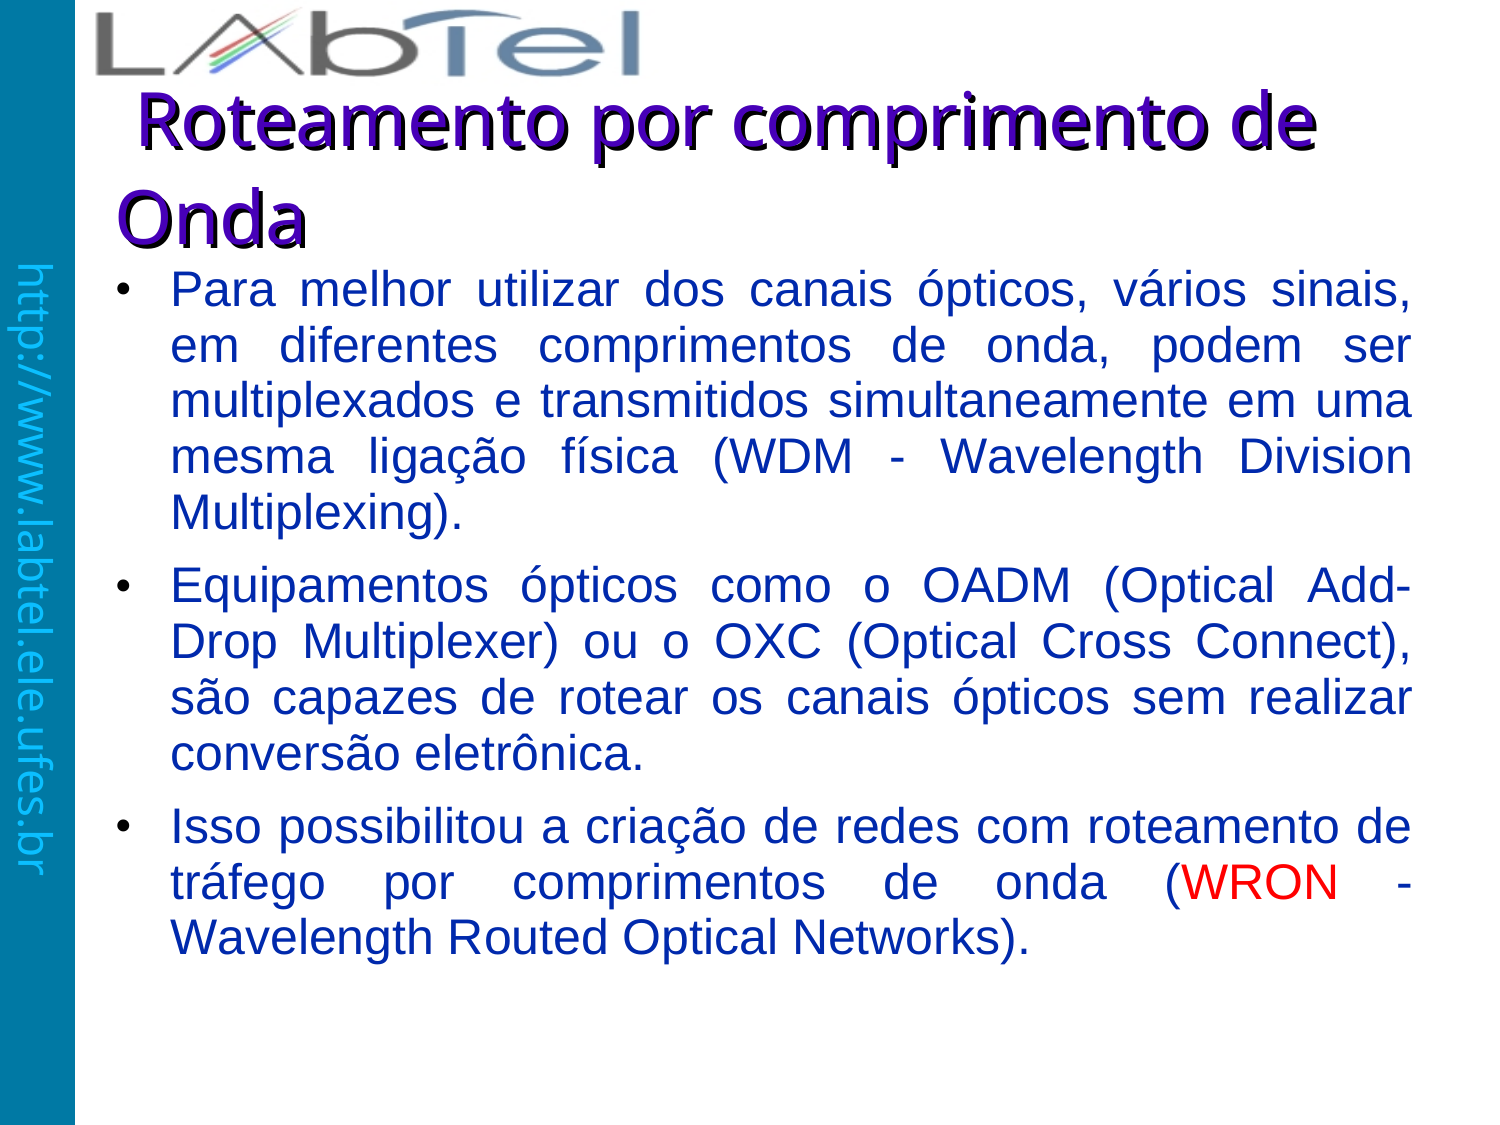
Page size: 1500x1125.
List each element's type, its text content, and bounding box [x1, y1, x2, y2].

title Roteamento por comprimento de Onda [99, 65, 1461, 264]
list Para melhor utilizar dos canais ópticos, vários sinais, em diferentes comprimentos de onda, podem ser multiplexados e transmitidos simultaneamente em uma mesma ligação física (WDM - Wavelength Division Multiplexing). Equipamentos ópticos como o OADM (Optical Add-Drop Multiplexer) ou o OXC (Optical Cross Connect), são capazes de rotear os canais ópticos sem realizar conversão eletrônica. Isso possibilitou a criação de redes com roteamento de tráfego por comprimentos de onda (WRON - Wavelength Routed Optical Networks). [99, 237, 1428, 980]
picture [76, 0, 675, 88]
